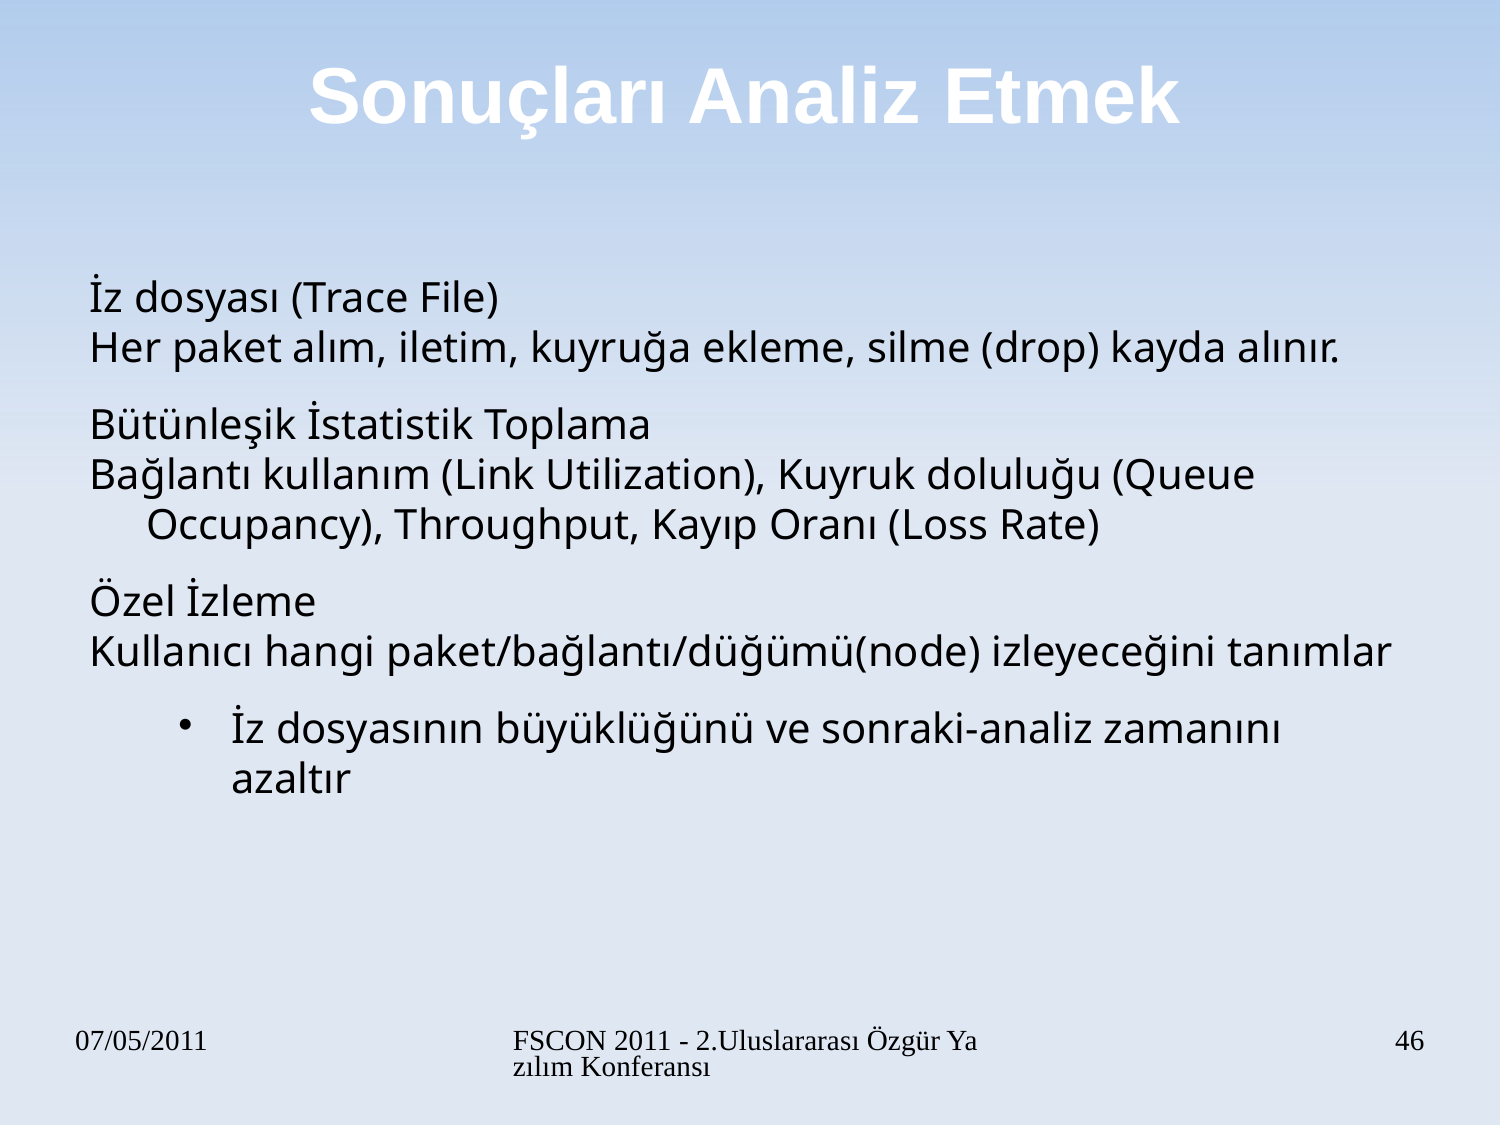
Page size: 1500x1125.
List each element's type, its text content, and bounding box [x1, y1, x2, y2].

picture [0, 0, 1500, 1125]
list İz dosyası (Trace File) Her paket alım, iletim, kuyruğa ekleme, silme (drop) kayda alınır. Bütünleşik İstatistik Toplama Bağlantı kullanım (Link Utilization), Kuyruk doluluğu (Queue Occupancy), Throughput, Kayıp Oranı (Loss Rate) Özel İzleme Kullanıcı hangi paket/bağlantı/düğümü(node) izleyeceğini tanımlar İz dosyasının büyüklüğünü ve sonraki-analiz zamanını azaltır [75, 263, 1426, 1006]
title Sonuçları Analiz Etmek [69, 0, 1420, 188]
